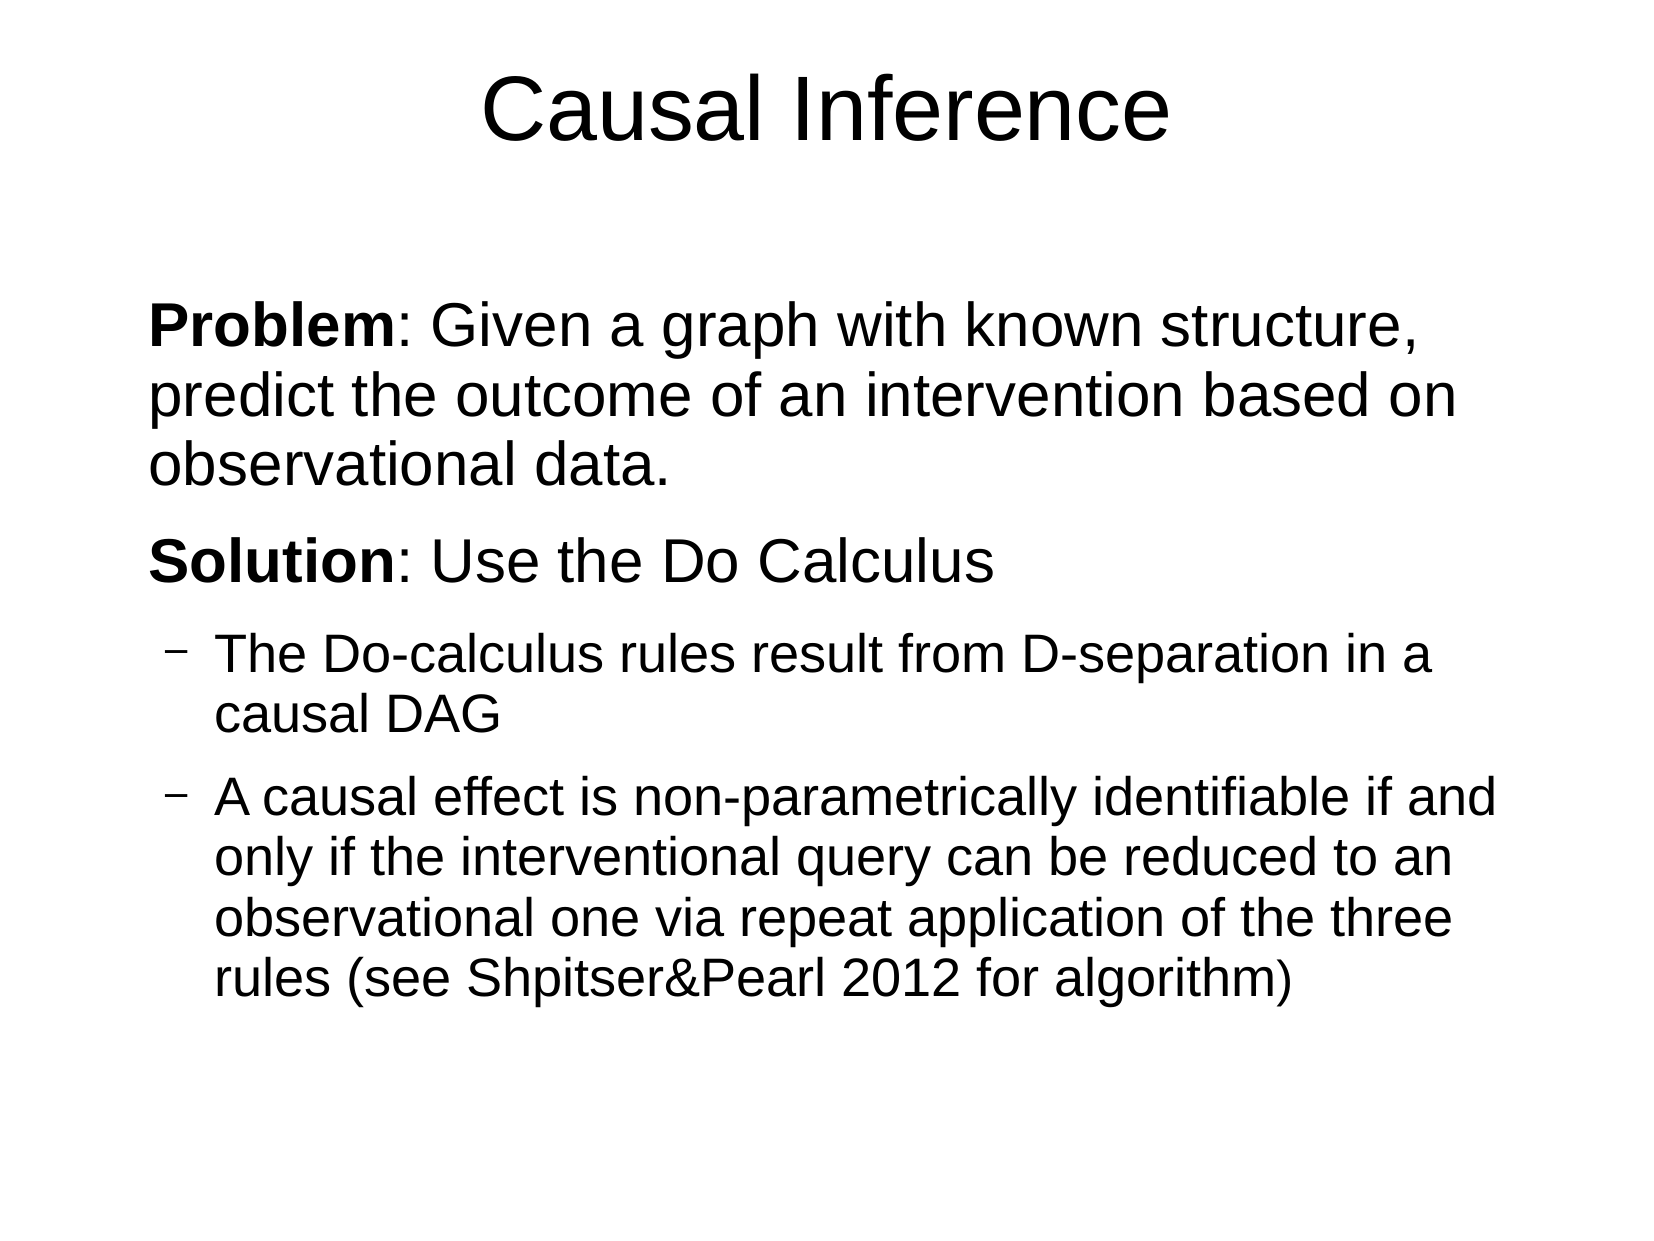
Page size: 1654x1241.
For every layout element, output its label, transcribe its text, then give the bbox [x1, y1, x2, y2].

title Causal Inference [82, 5, 1571, 213]
list Problem: Given a graph with known structure, predict the outcome of an intervention based on observational data. Solution: Use the Do Calculus The Do-calculus rules result from D-separation in a causal DAG A causal effect is non-parametrically identifiable if and only if the interventional query can be reduced to an observational one via repeat application of the three rules (see Shpitser&Pearl 2012 for algorithm) [82, 290, 1571, 1010]
